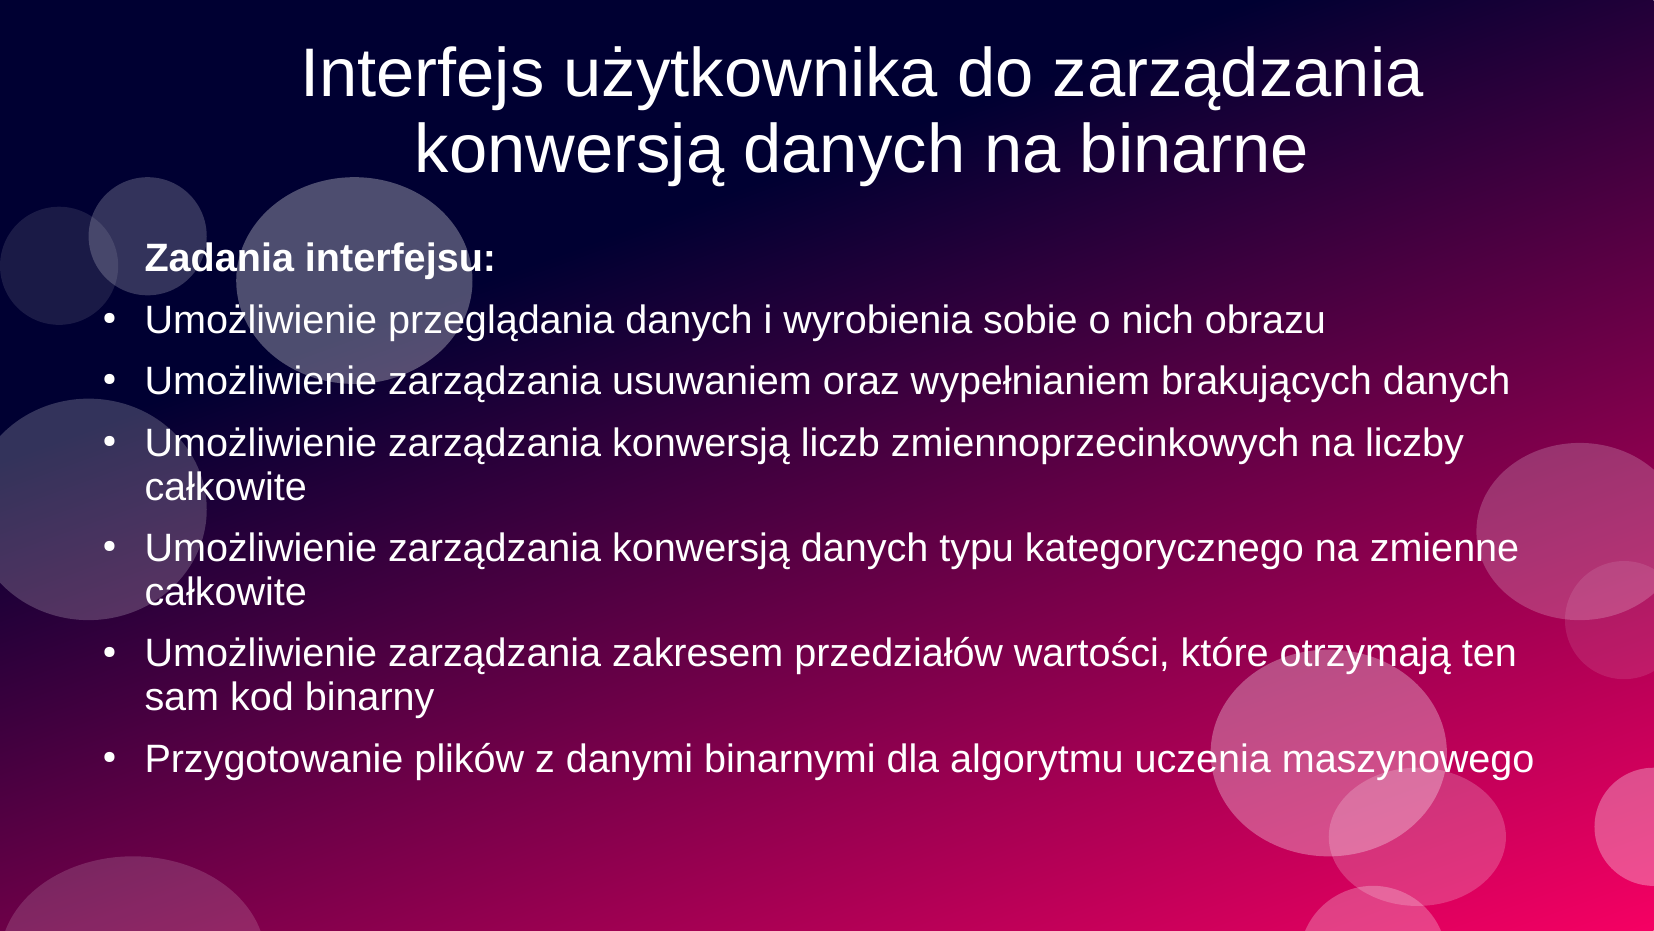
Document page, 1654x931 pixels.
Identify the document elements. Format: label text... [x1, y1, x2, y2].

list Zadania interfejsu: Umożliwienie przeglądania danych i wyrobienia sobie o nich obrazu Umożliwienie zarządzania usuwaniem oraz wypełnianiem brakujących danych Umożliwienie zarządzania konwersją liczb zmiennoprzecinkowych na liczby całkowite Umożliwienie zarządzania konwersją danych typu kategorycznego na zmienne całkowite Umożliwienie zarządzania zakresem przedziałów wartości, które otrzymają ten sam kod binarny Przygotowanie plików z danymi binarnymi dla algorytmu uczenia maszynowego [88, 236, 1565, 783]
title Interfejs użytkownika do zarządzania konwersją danych na binarne [88, 29, 1565, 192]
